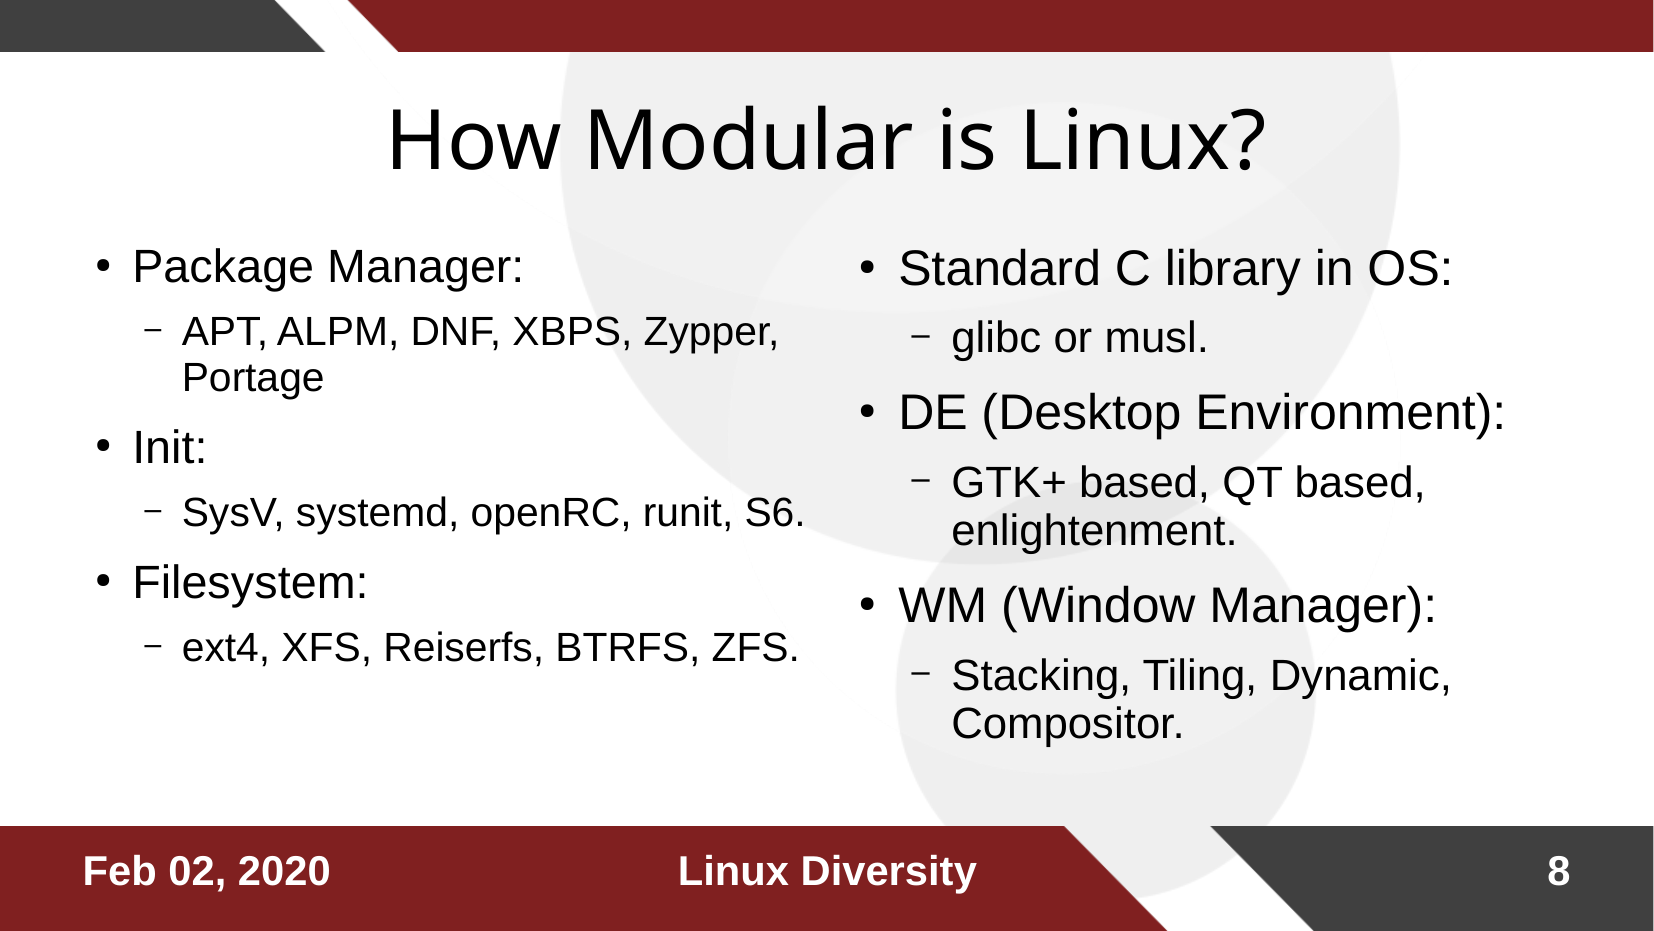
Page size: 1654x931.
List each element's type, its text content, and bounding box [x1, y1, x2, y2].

list Standard C library in OS: glibc or musl. DE (Desktop Environment): GTK+ based, QT based, enlightenment. WM (Window Manager): Stacking, Tiling, Dynamic, Compositor. [845, 239, 1572, 757]
title How Modular is Linux? [82, 59, 1571, 216]
list Package Manager: APT, ALPM, DNF, XBPS, Zypper, Portage Init: SysV, systemd, openRC, runit, S6. Filesystem: ext4, XFS, Reiserfs, BTRFS, ZFS. [82, 239, 809, 757]
picture [0, 826, 1654, 931]
picture [0, 0, 1654, 52]
